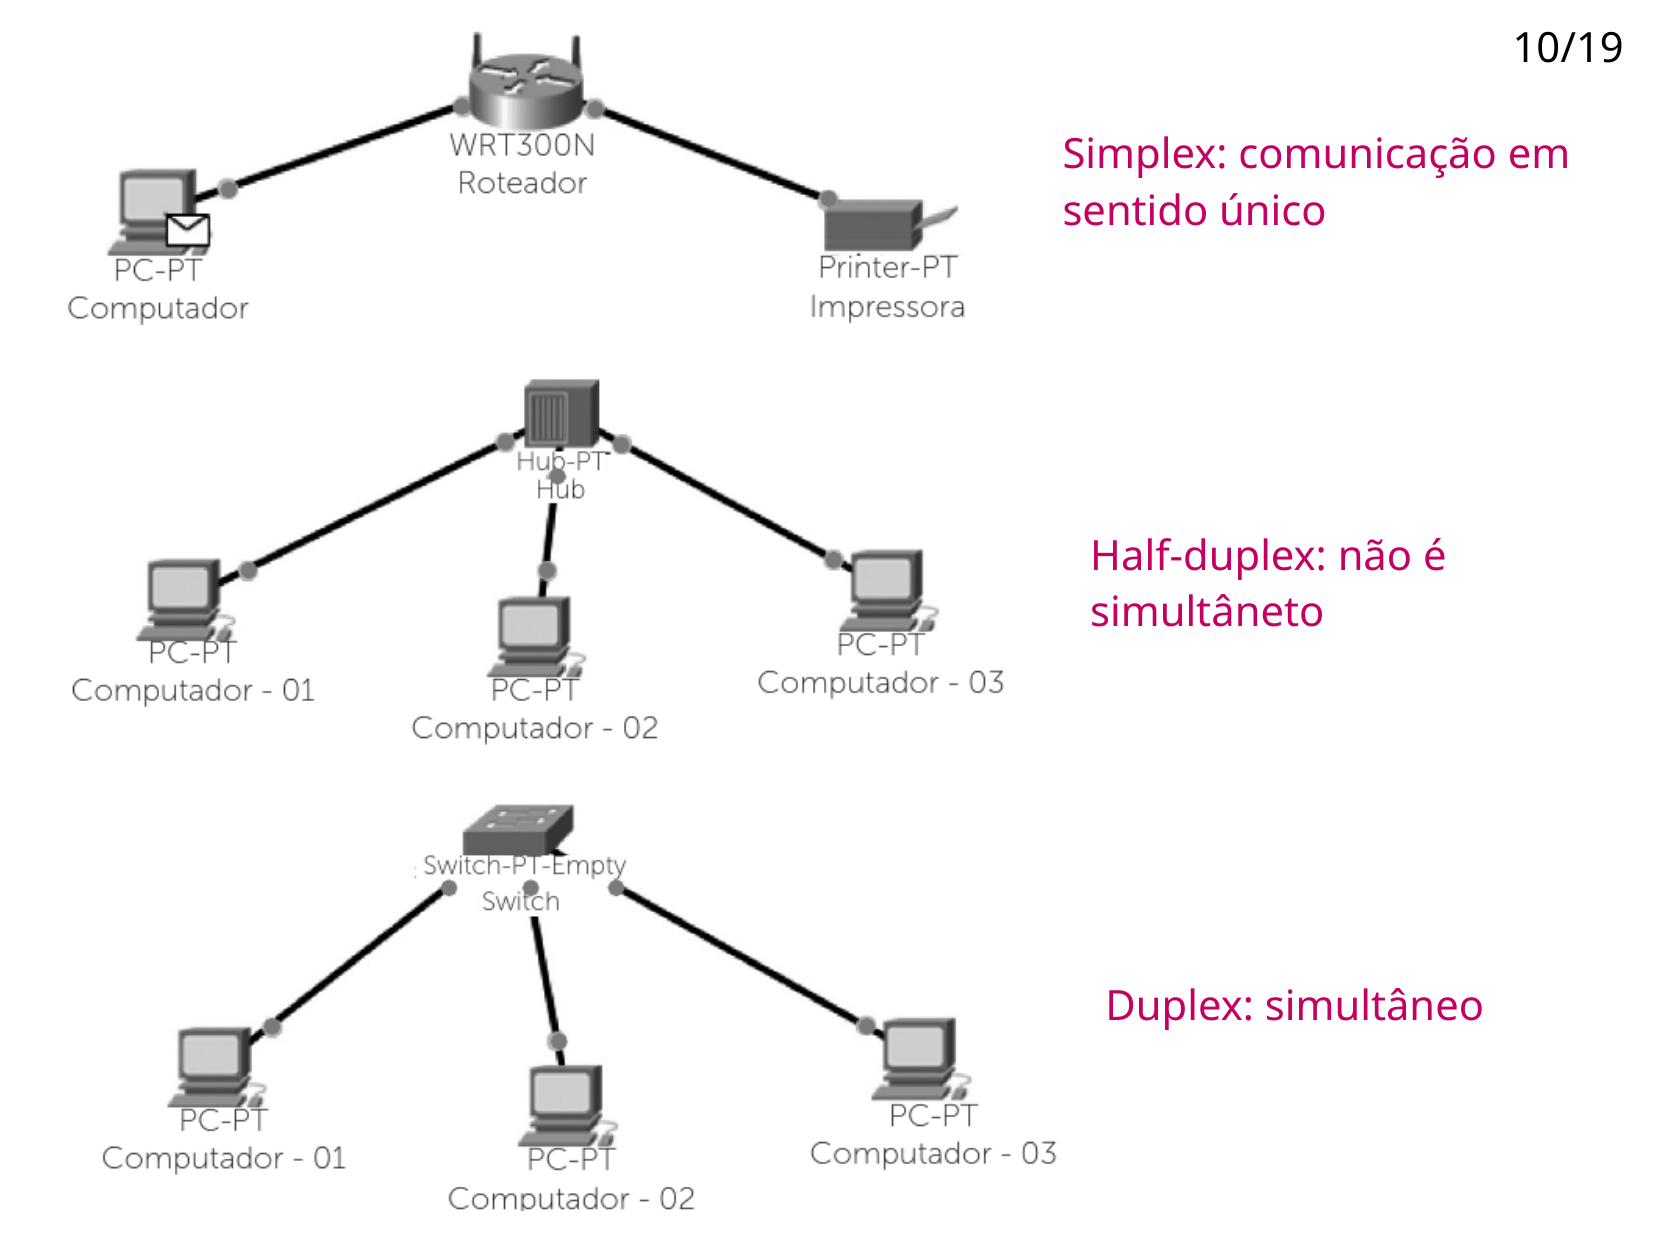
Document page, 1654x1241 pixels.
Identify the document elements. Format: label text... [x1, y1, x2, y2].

picture [59, 29, 973, 325]
picture [91, 804, 1061, 1211]
text_box Simplex: comunicação em sentido único [1047, 116, 1618, 303]
picture [59, 367, 1012, 748]
text_box Half-duplex: não é simultâneto [1075, 517, 1600, 717]
text_box Duplex: simultâneo [1090, 968, 1566, 1137]
